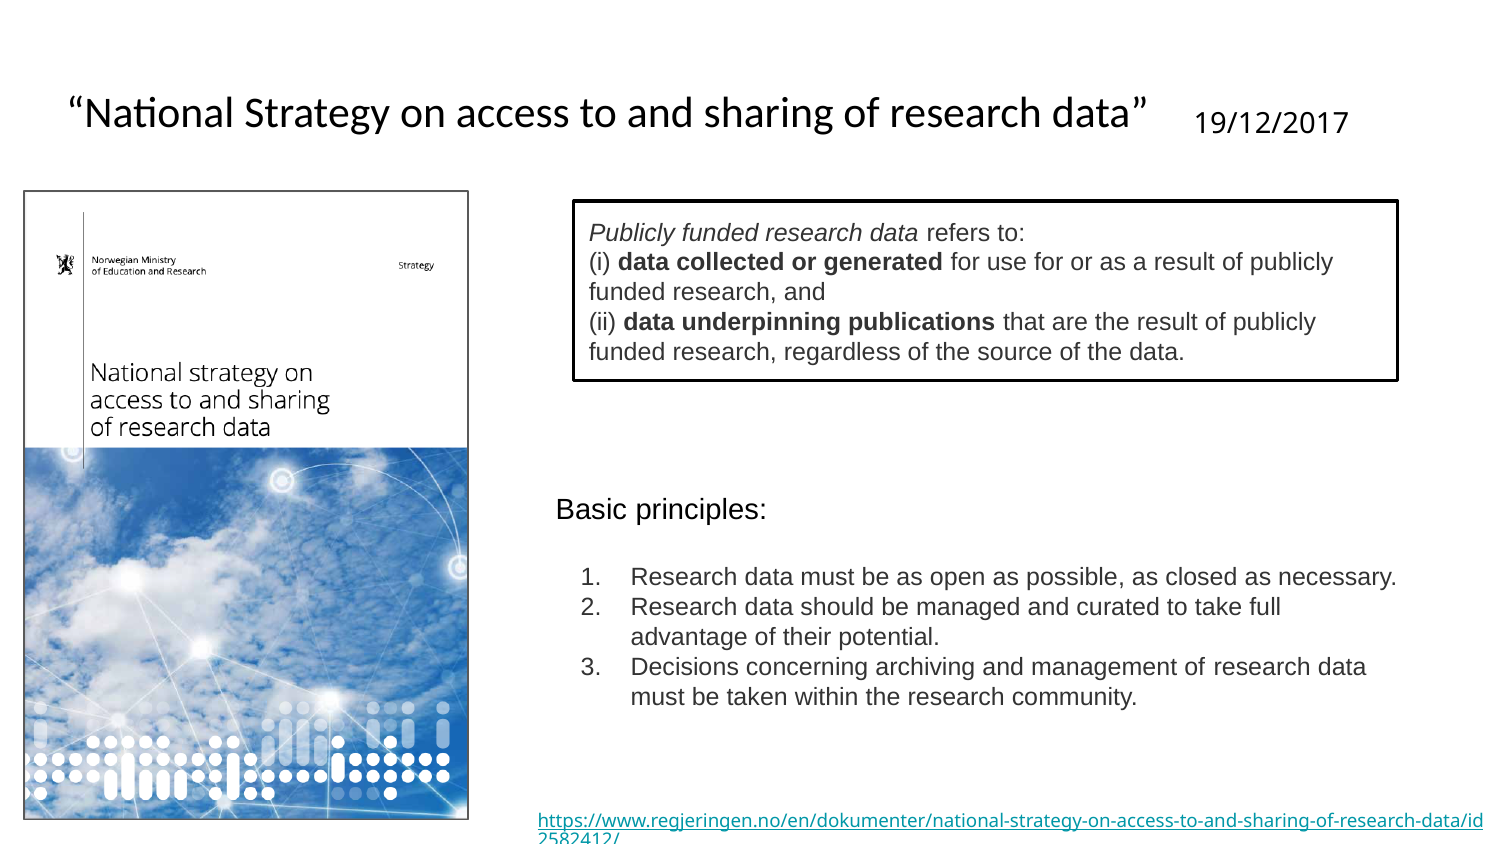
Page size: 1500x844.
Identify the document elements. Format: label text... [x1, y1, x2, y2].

text_box 19/12/2017 [1182, 98, 1389, 142]
text_box https://www.regjeringen.no/en/dokumenter/national-strategy-on-access-to-and-sharing-of-research-data/id2582412/ [526, 802, 1495, 836]
title “National Strategy on access to and sharing of research data” [51, 72, 1449, 167]
text_box Publicly funded research data refers to: (i) data collected or generated for use for or as a result of publicly funded ­research, and (ii) data underpinning publications that are the result of publicly funded ­research, regardless of the source of the data. [573, 200, 1398, 381]
picture [24, 191, 468, 819]
text_box Basic principles: Research data must be as open as possible, as closed as necessary. Research data should be managed and curated to take full advantage of their potential. Decisions concerning archiving and management of ­research data must be taken within the research community. [540, 475, 1416, 761]
